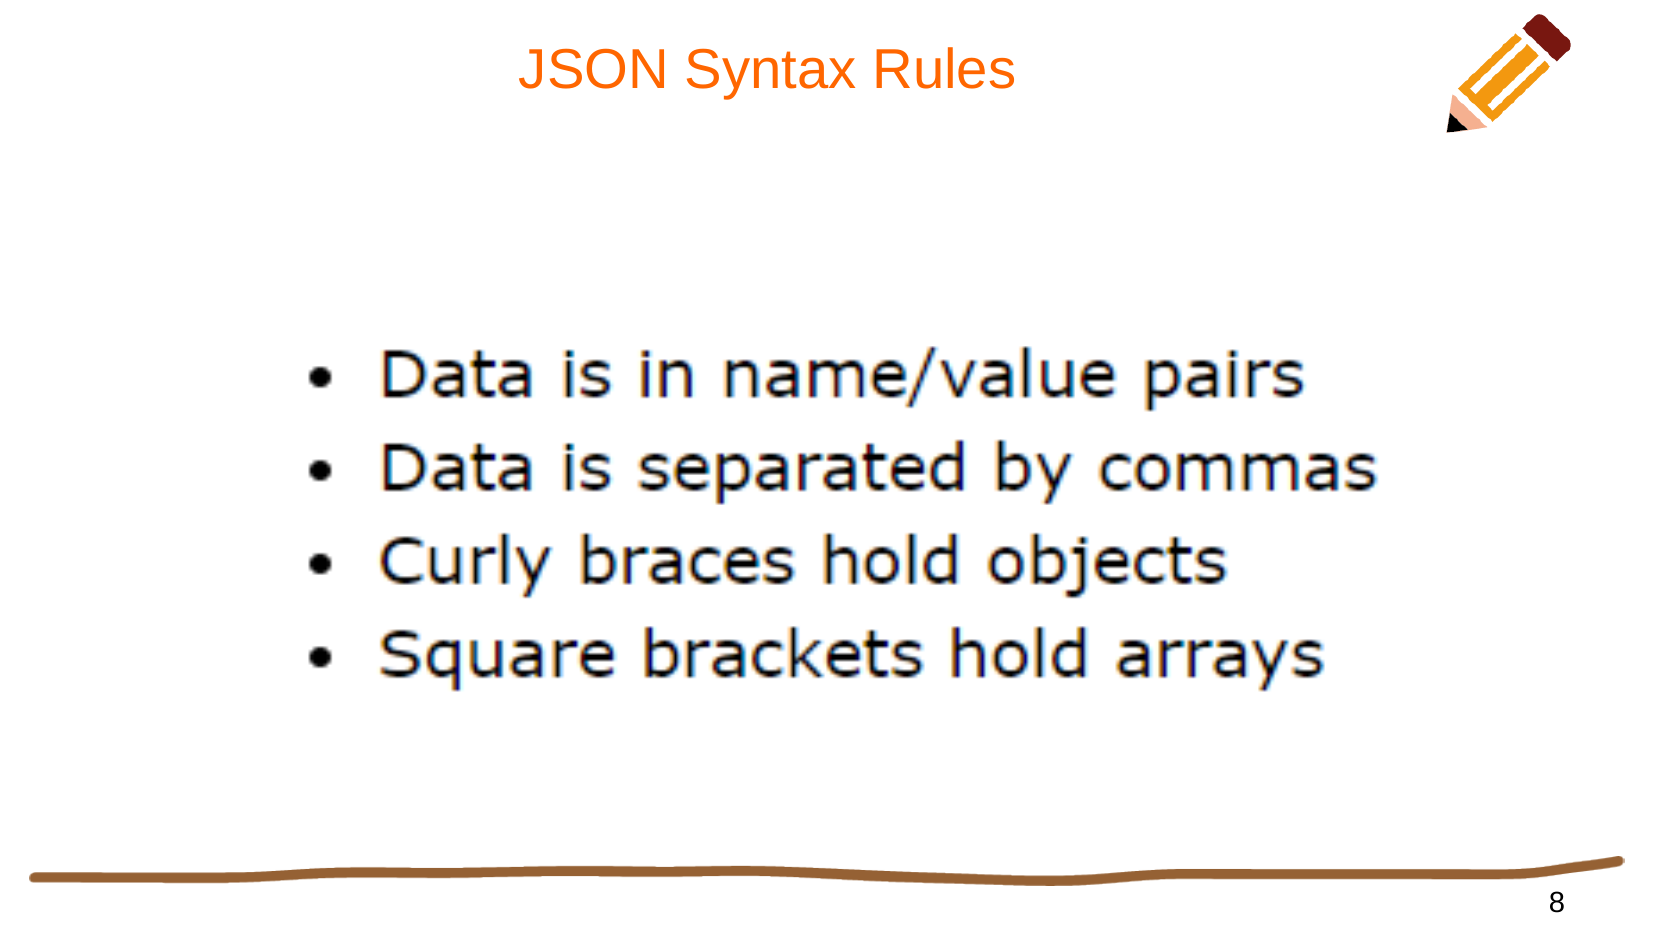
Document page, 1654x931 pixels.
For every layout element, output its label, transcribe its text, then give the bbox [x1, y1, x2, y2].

picture [29, 856, 1625, 886]
title JSON Syntax Rules [88, 17, 1447, 122]
picture [1446, 14, 1571, 133]
picture [118, 312, 1418, 727]
